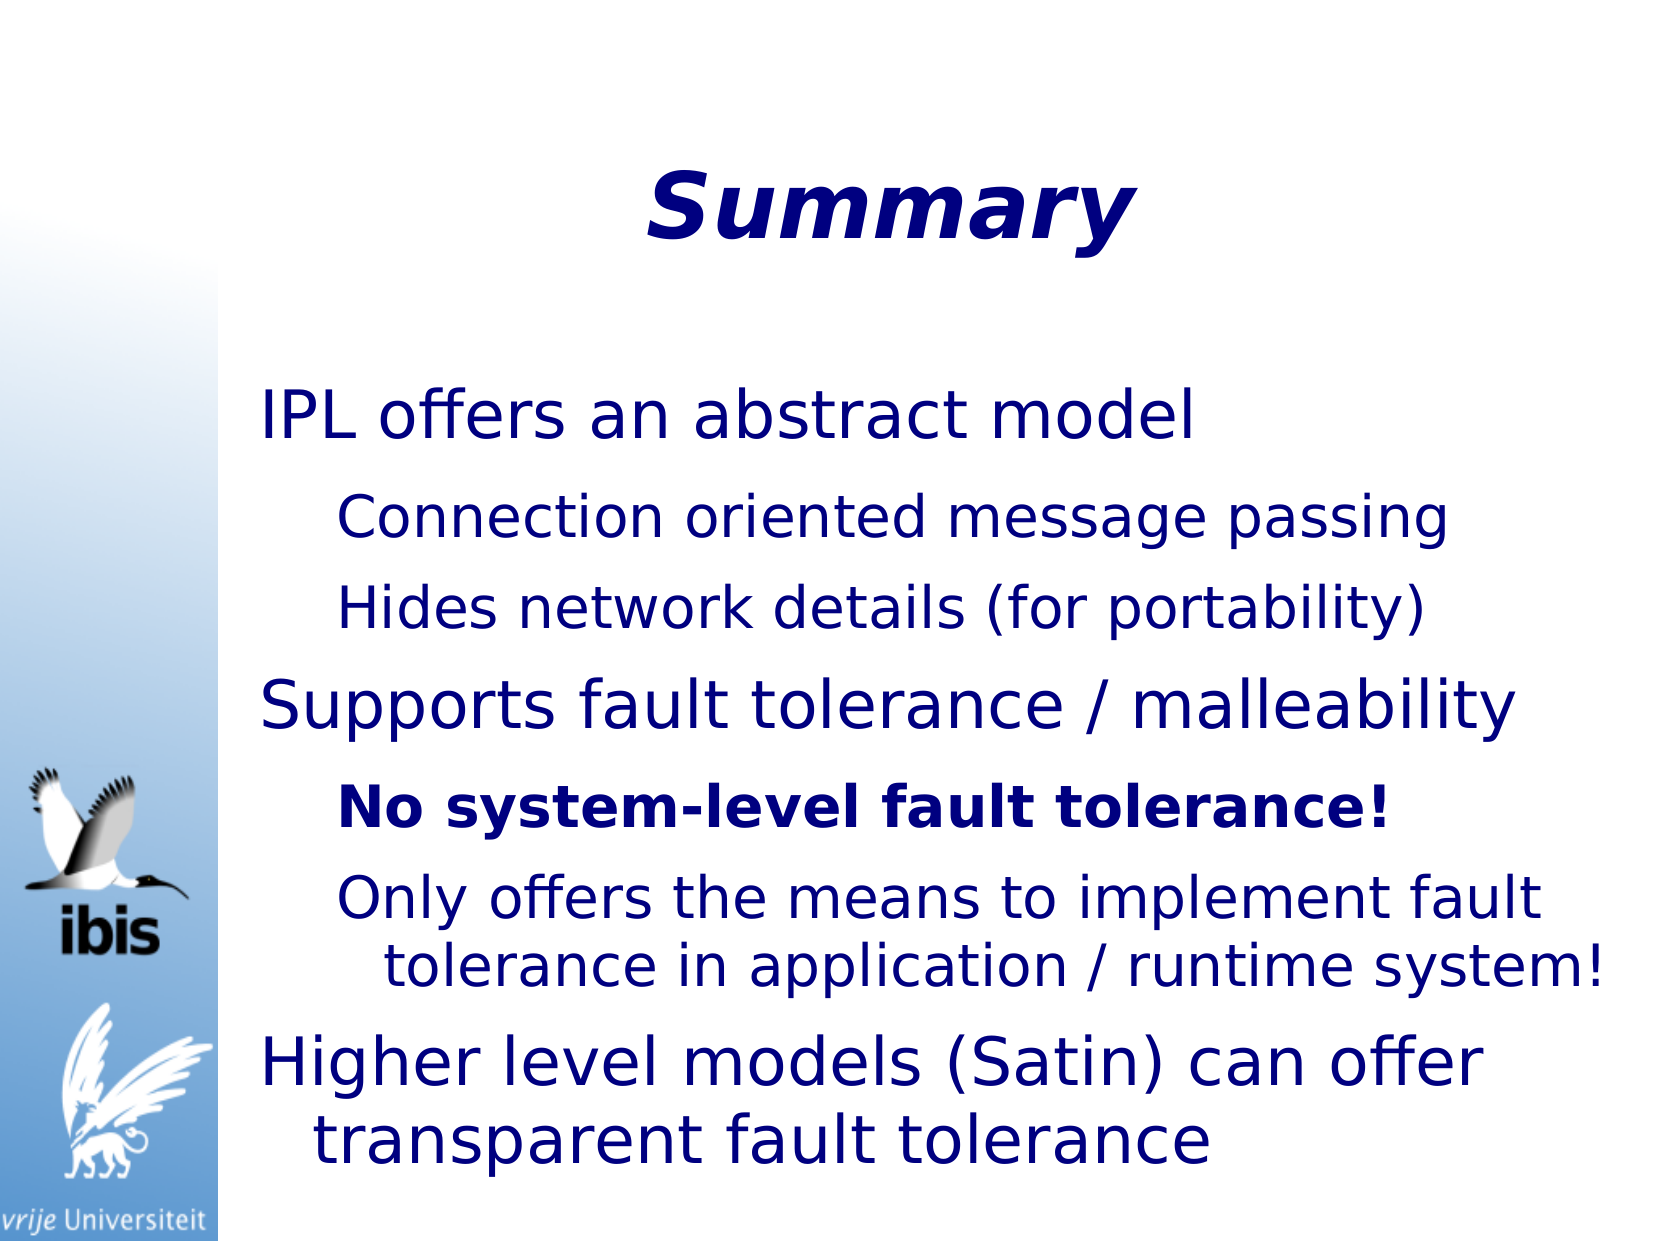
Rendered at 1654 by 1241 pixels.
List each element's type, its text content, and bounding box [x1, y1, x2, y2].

list IPL offers an abstract model Connection oriented message passing Hides network details (for portability) Supports fault tolerance / malleability No system-level fault tolerance! Only offers the means to implement fault tolerance in application / runtime system! Higher level models (Satin) can offer transparent fault tolerance [241, 376, 1654, 1180]
picture [0, 0, 218, 1241]
title Summary [248, 102, 1534, 310]
